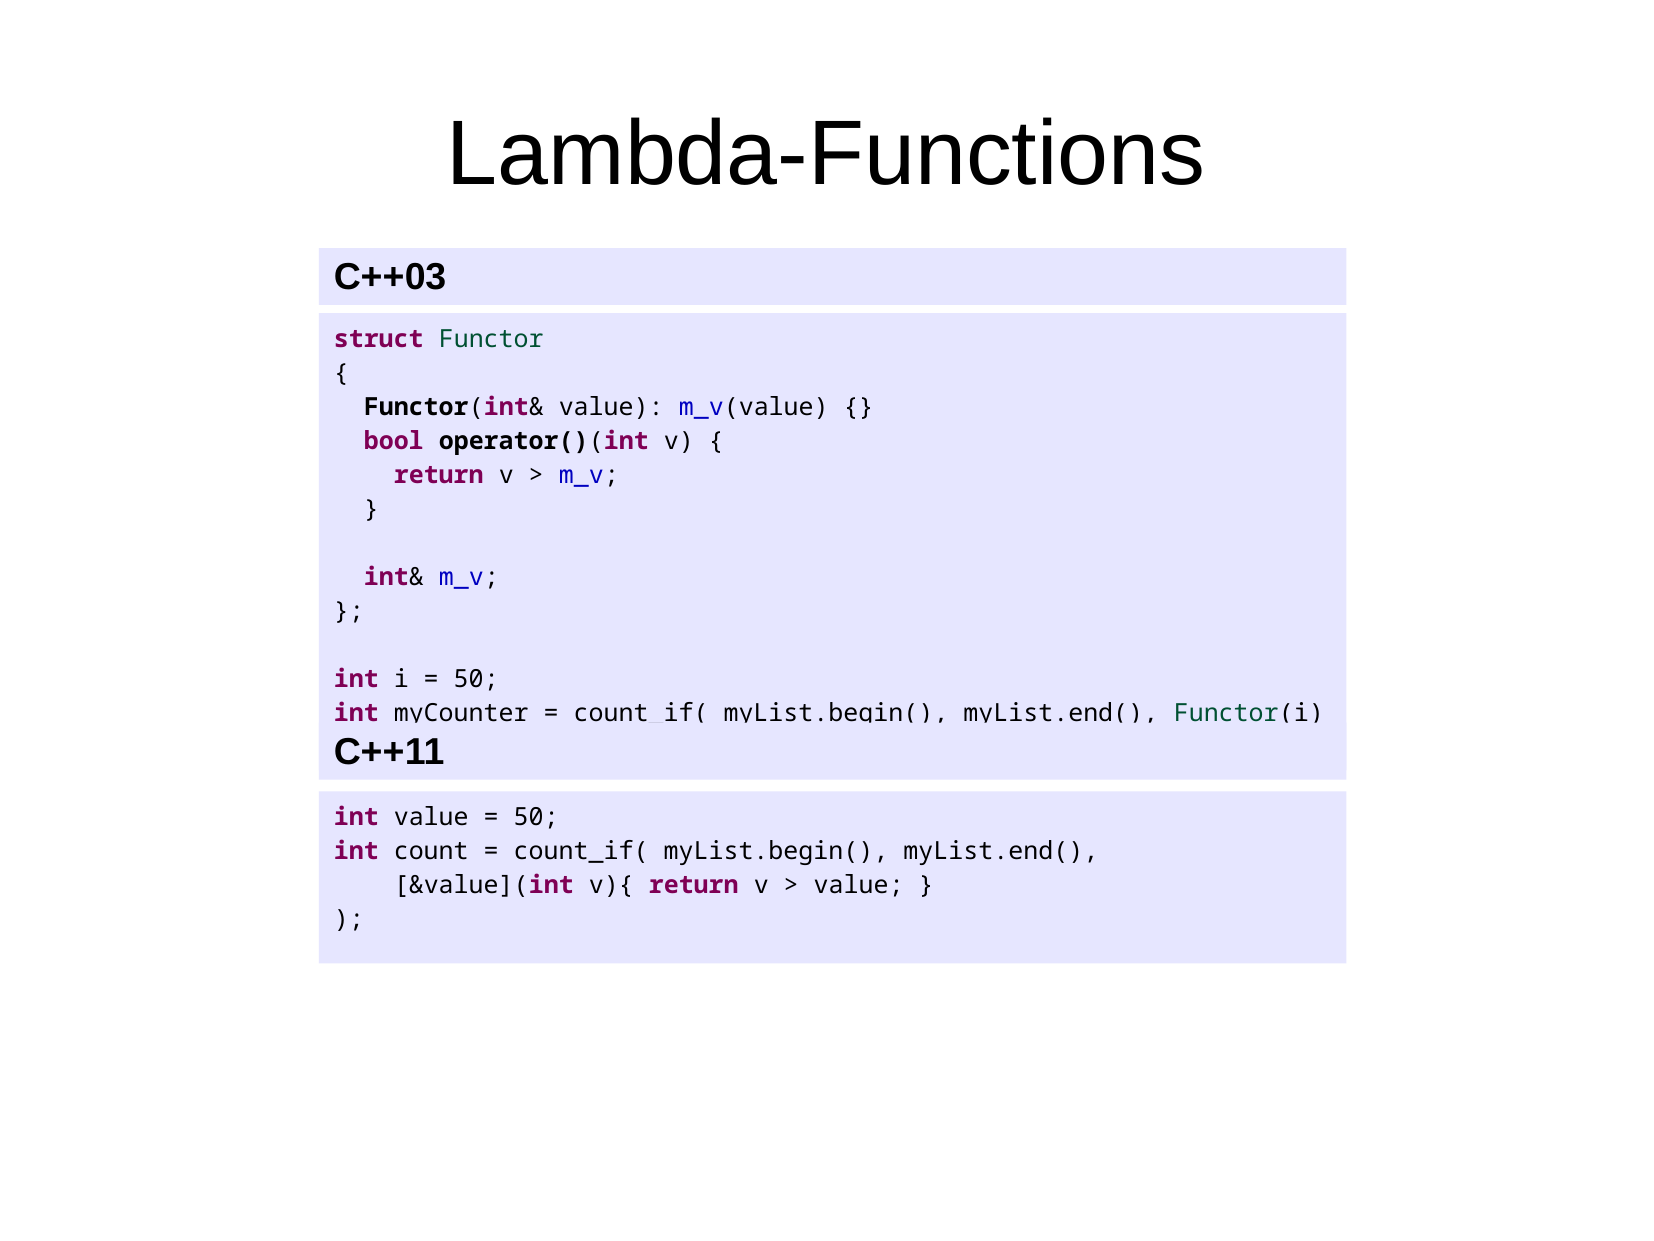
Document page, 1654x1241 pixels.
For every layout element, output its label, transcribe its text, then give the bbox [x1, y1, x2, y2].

text_box int value = 50; int count = count_if( myList.begin(), myList.end(), [&value](int v){ return v > value; } ); [318, 791, 1347, 964]
text_box struct Functor { Functor(int& value): m_v(value) {} bool operator()(int v) { return v > m_v; } int& m_v; }; int i = 50; int myCounter = count_if( myList.begin(), myList.end(), Functor(i) ); [318, 313, 1347, 709]
title Lambda-Functions [82, 49, 1571, 257]
text_box C++11 [318, 722, 1347, 780]
text_box C++03 [318, 248, 1347, 305]
